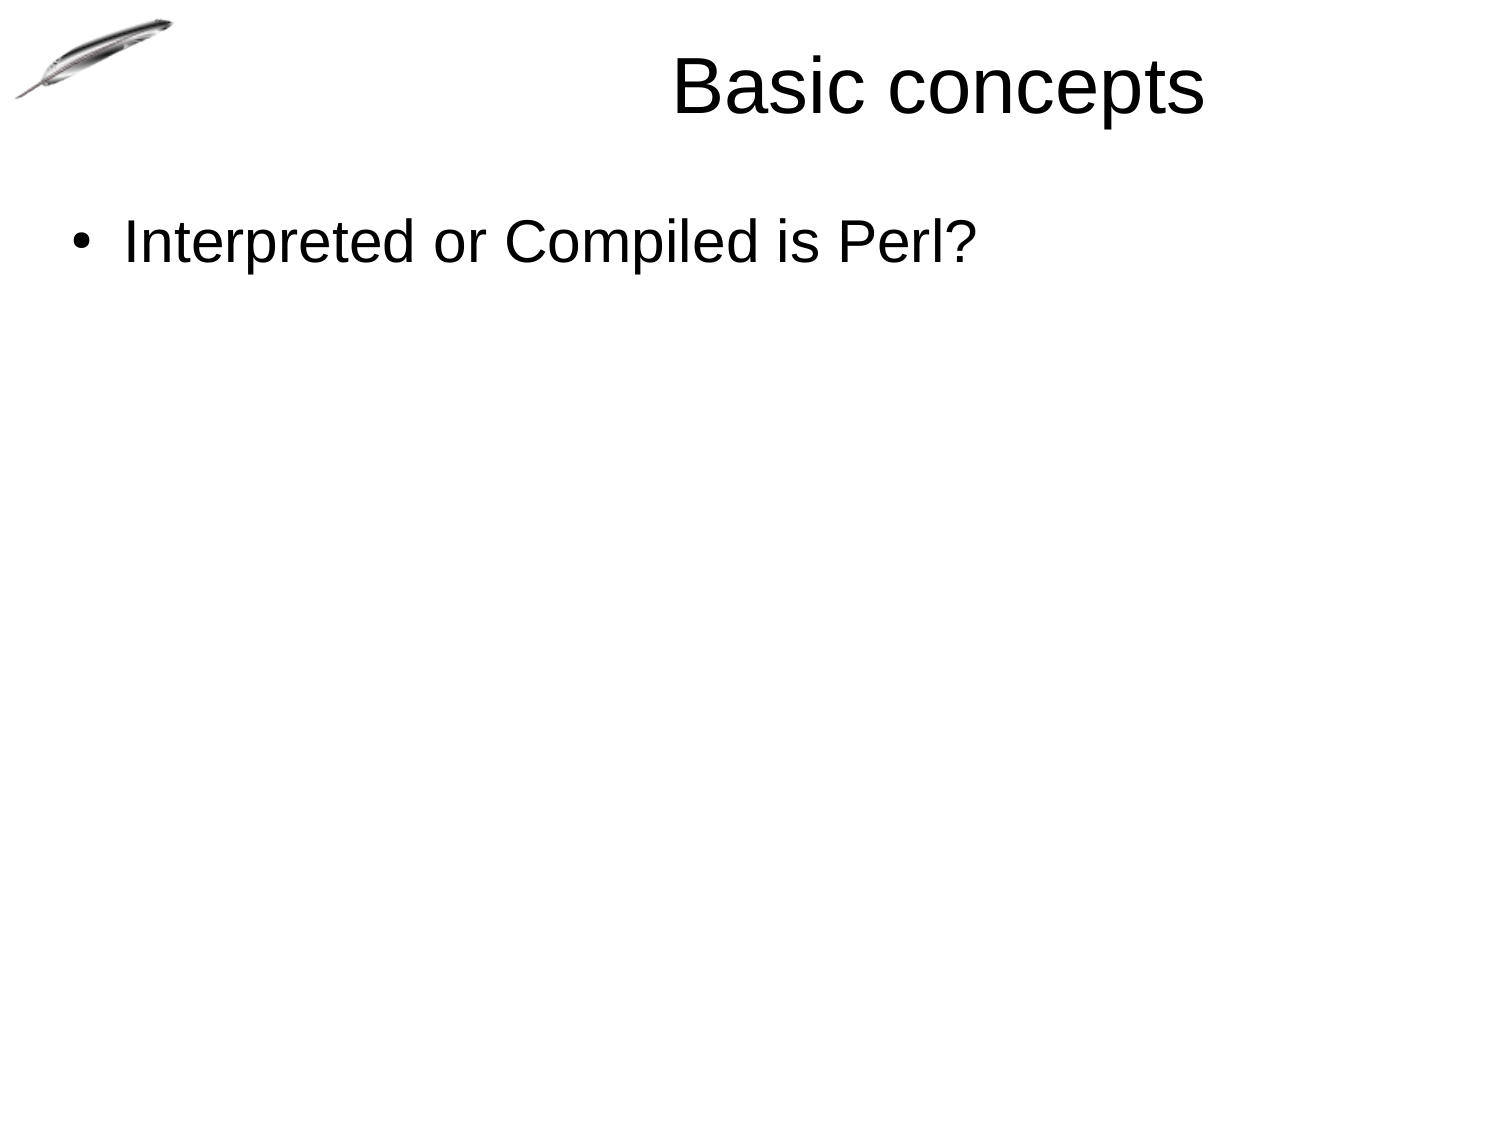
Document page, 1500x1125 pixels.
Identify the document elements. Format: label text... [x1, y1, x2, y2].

title Basic concepts [419, 0, 1459, 176]
list Interpreted or Compiled is Perl? [53, 207, 1447, 1084]
picture [11, 17, 179, 101]
